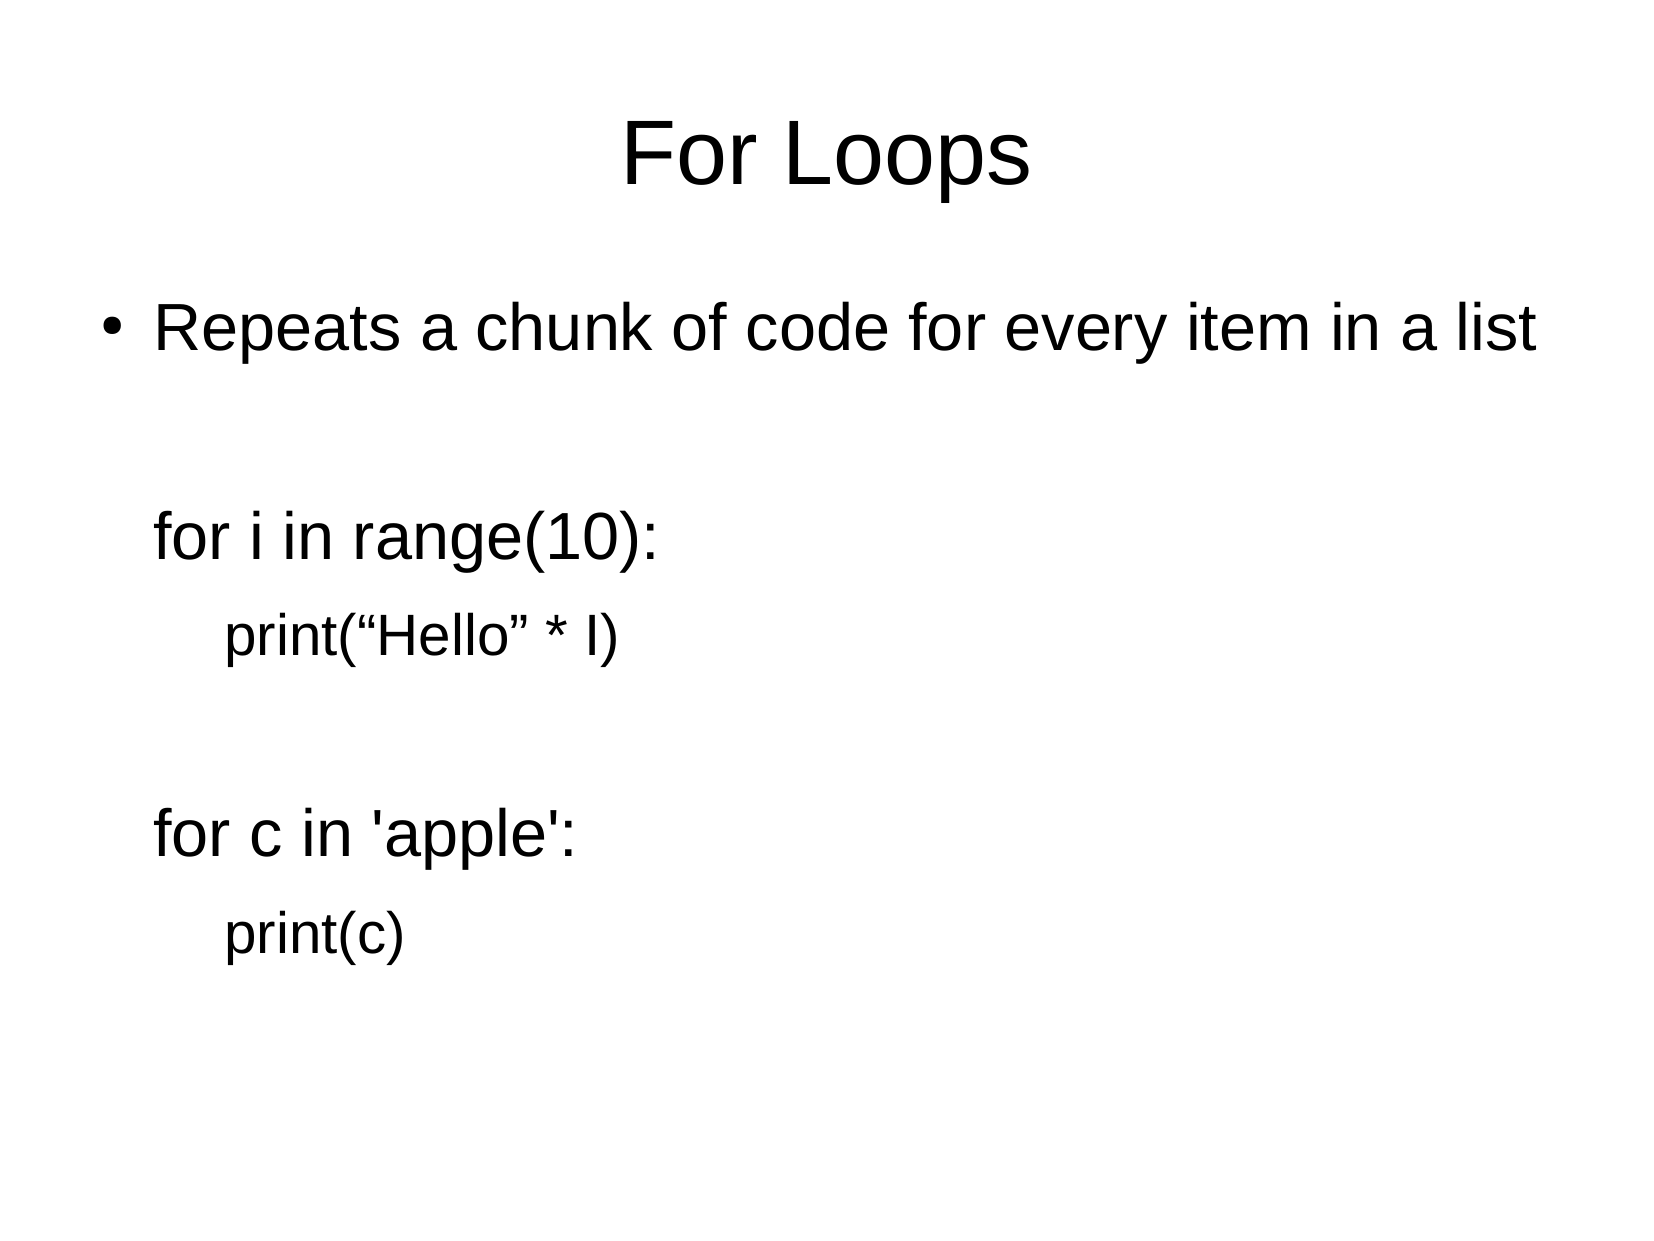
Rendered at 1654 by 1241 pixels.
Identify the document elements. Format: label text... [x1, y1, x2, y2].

title For Loops [82, 49, 1571, 257]
list Repeats a chunk of code for every item in a list for i in range(10): print(“Hello” * I) for c in 'apple': print(c) [82, 290, 1571, 1109]
